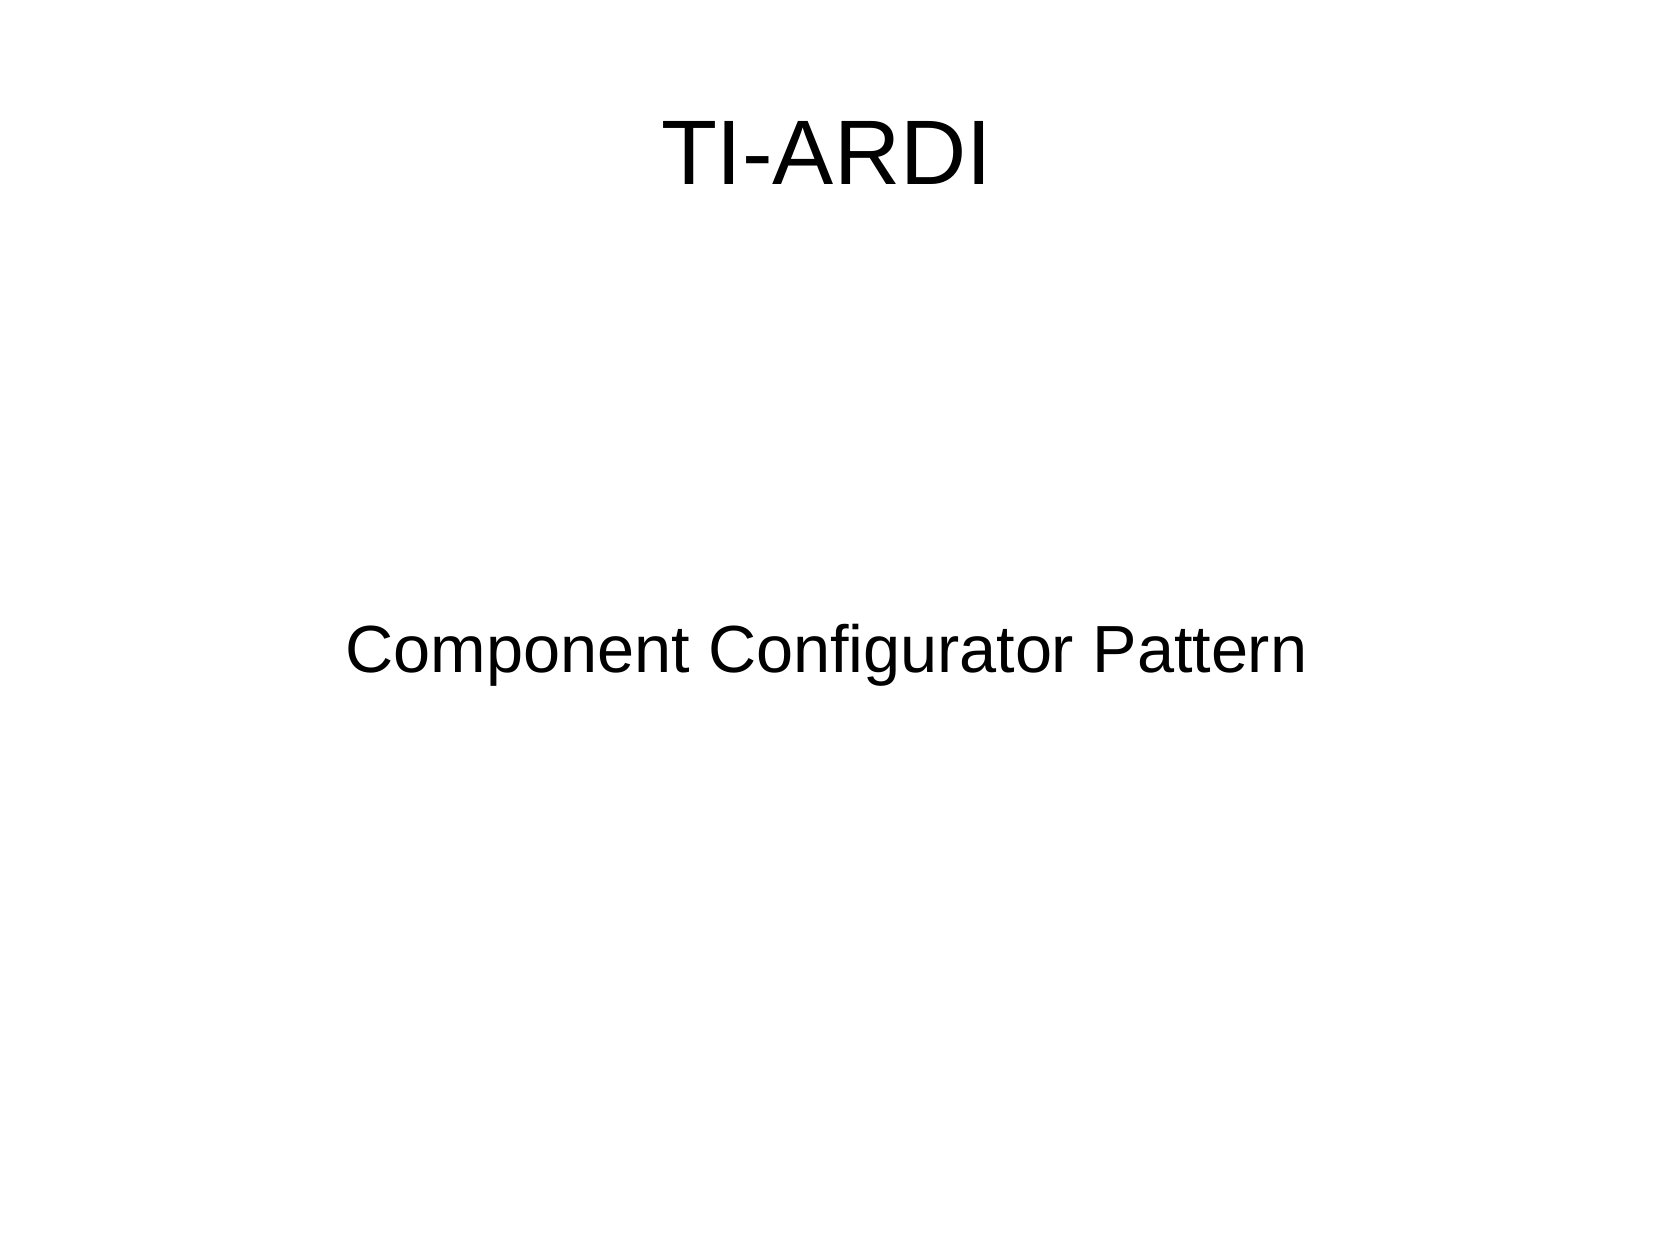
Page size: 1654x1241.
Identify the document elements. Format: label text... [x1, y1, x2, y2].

subtitle Component Configurator Pattern [82, 290, 1571, 1010]
title TI-ARDI [82, 49, 1571, 257]
